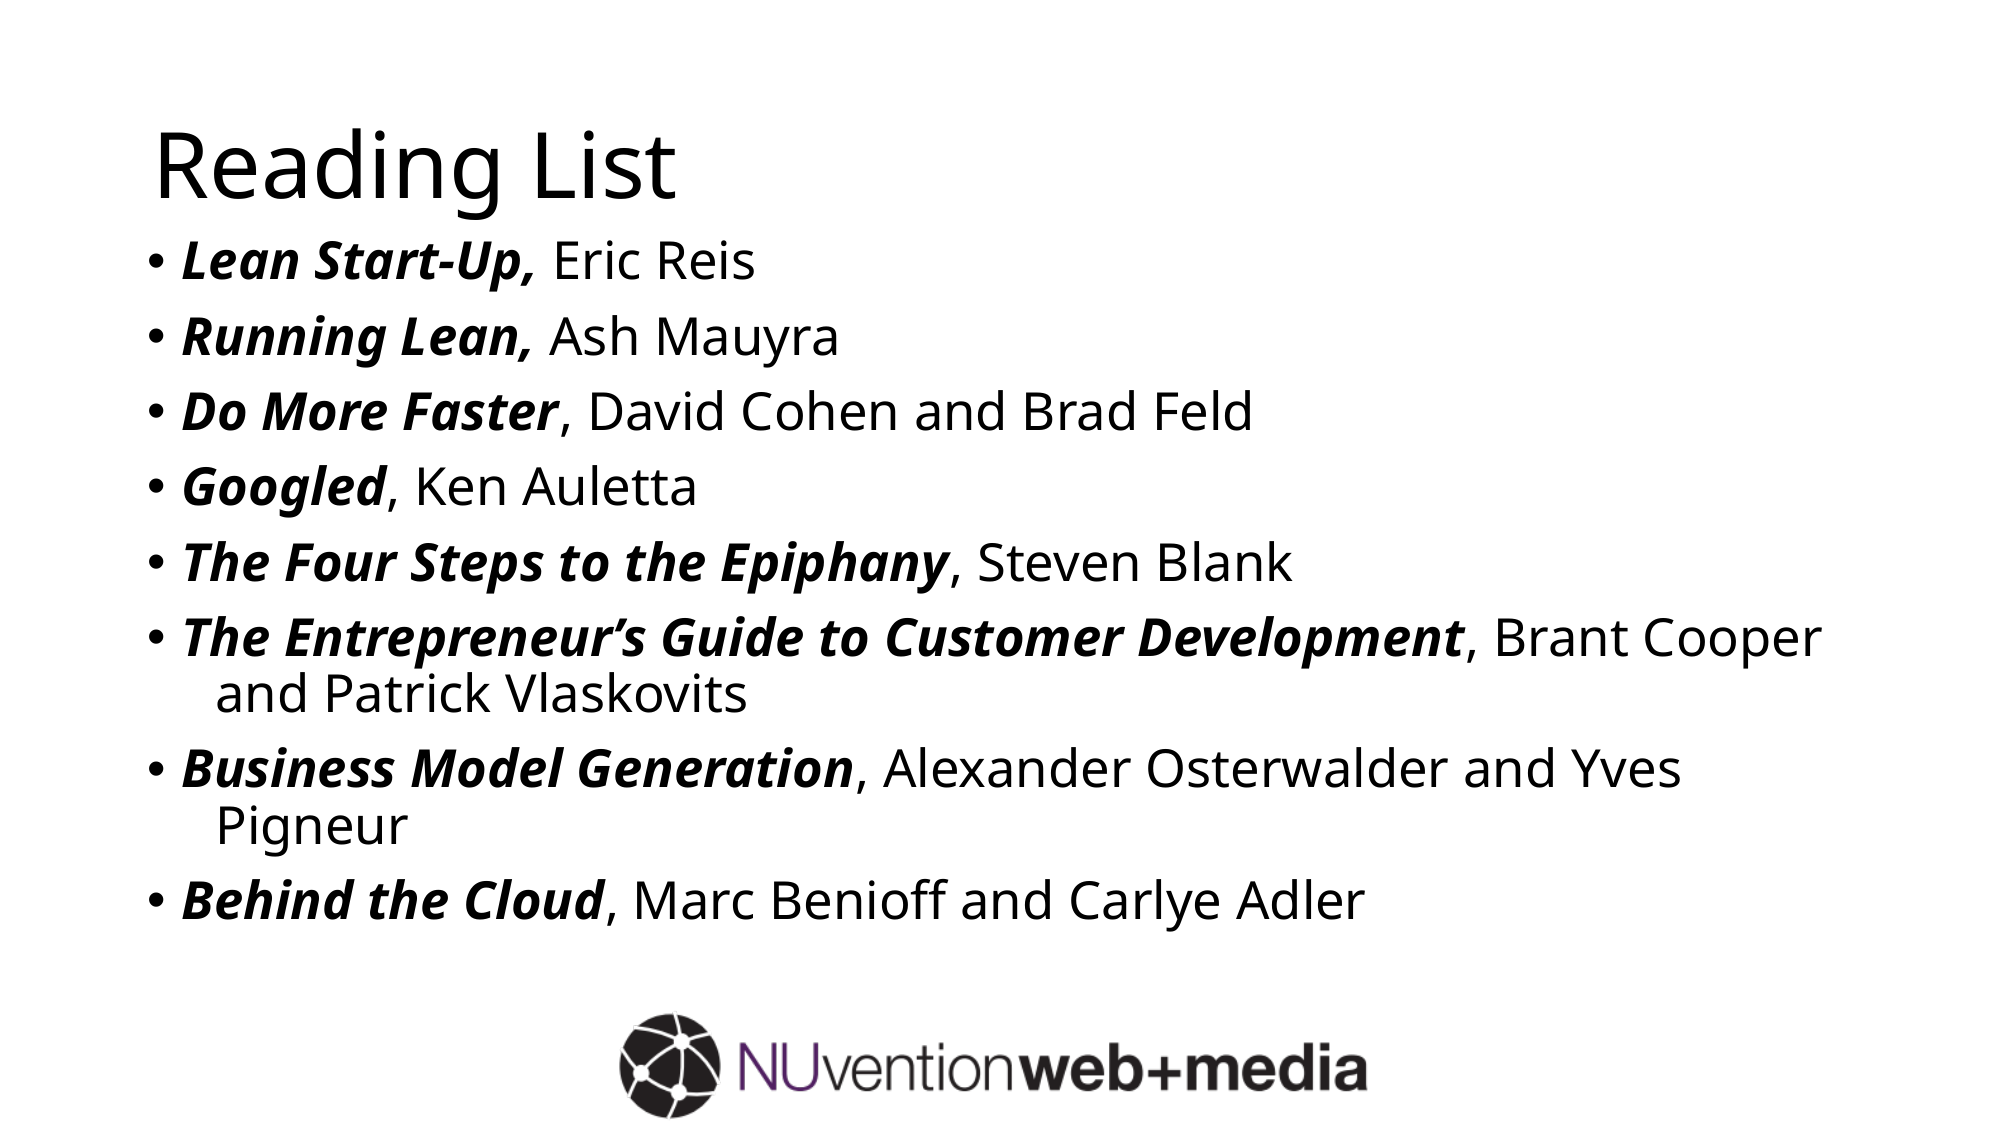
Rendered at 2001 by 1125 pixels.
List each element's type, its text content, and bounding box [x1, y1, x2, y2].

list Lean Start-Up, Eric Reis Running Lean, Ash Mauyra Do More Faster, David Cohen and Brad Feld Googled, Ken Auletta The Four Steps to the Epiphany, Steven Blank The Entrepreneur’s Guide to Customer Development, Brant Cooper and Patrick Vlaskovits Business Model Generation, Alexander Osterwalder and Yves Pigneur Behind the Cloud, Marc Benioff and Carlye Adler [132, 227, 1858, 942]
title Reading List [137, 59, 1863, 278]
